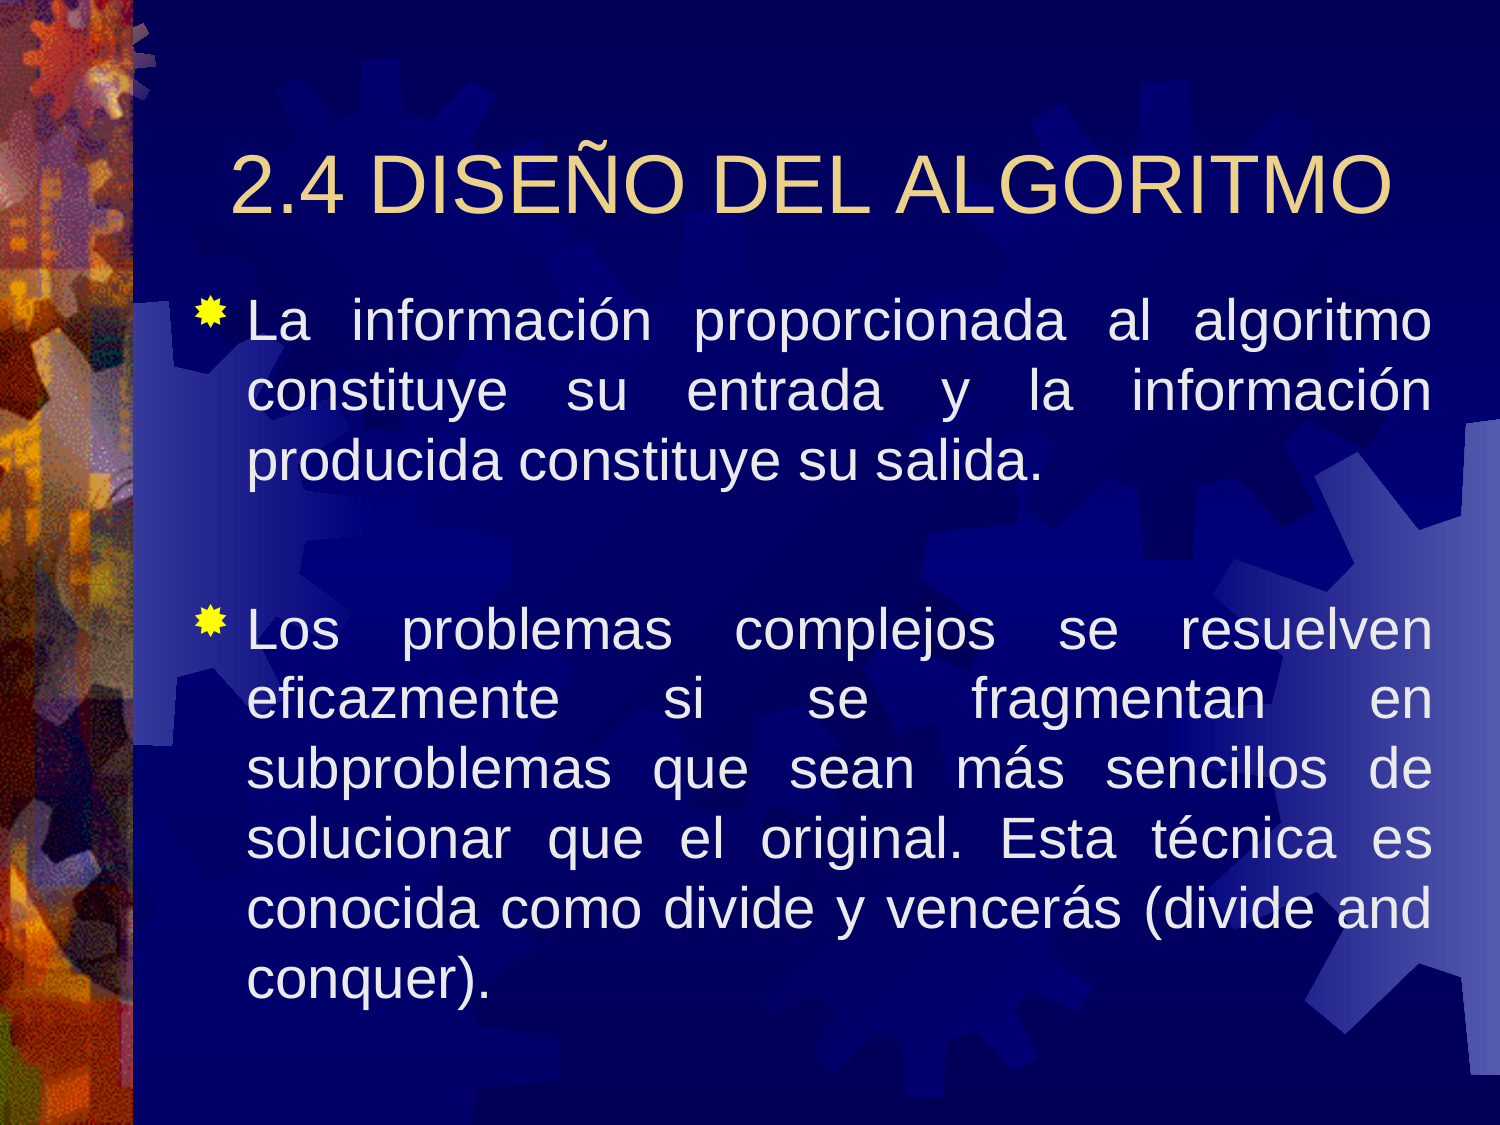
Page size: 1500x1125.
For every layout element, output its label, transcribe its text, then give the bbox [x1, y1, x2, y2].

list La información proporcionada al algoritmo constituye su entrada y la información producida constituye su salida. Los problemas complejos se resuelven eficazmente si se fragmentan en subproblemas que sean más sencillos de solucionar que el original. Esta técnica es conocida como divide y vencerás (divide and conquer). [174, 274, 1450, 1063]
title 2.4 DISEÑO DEL ALGORITMO [174, 49, 1450, 238]
picture [0, 0, 133, 1125]
